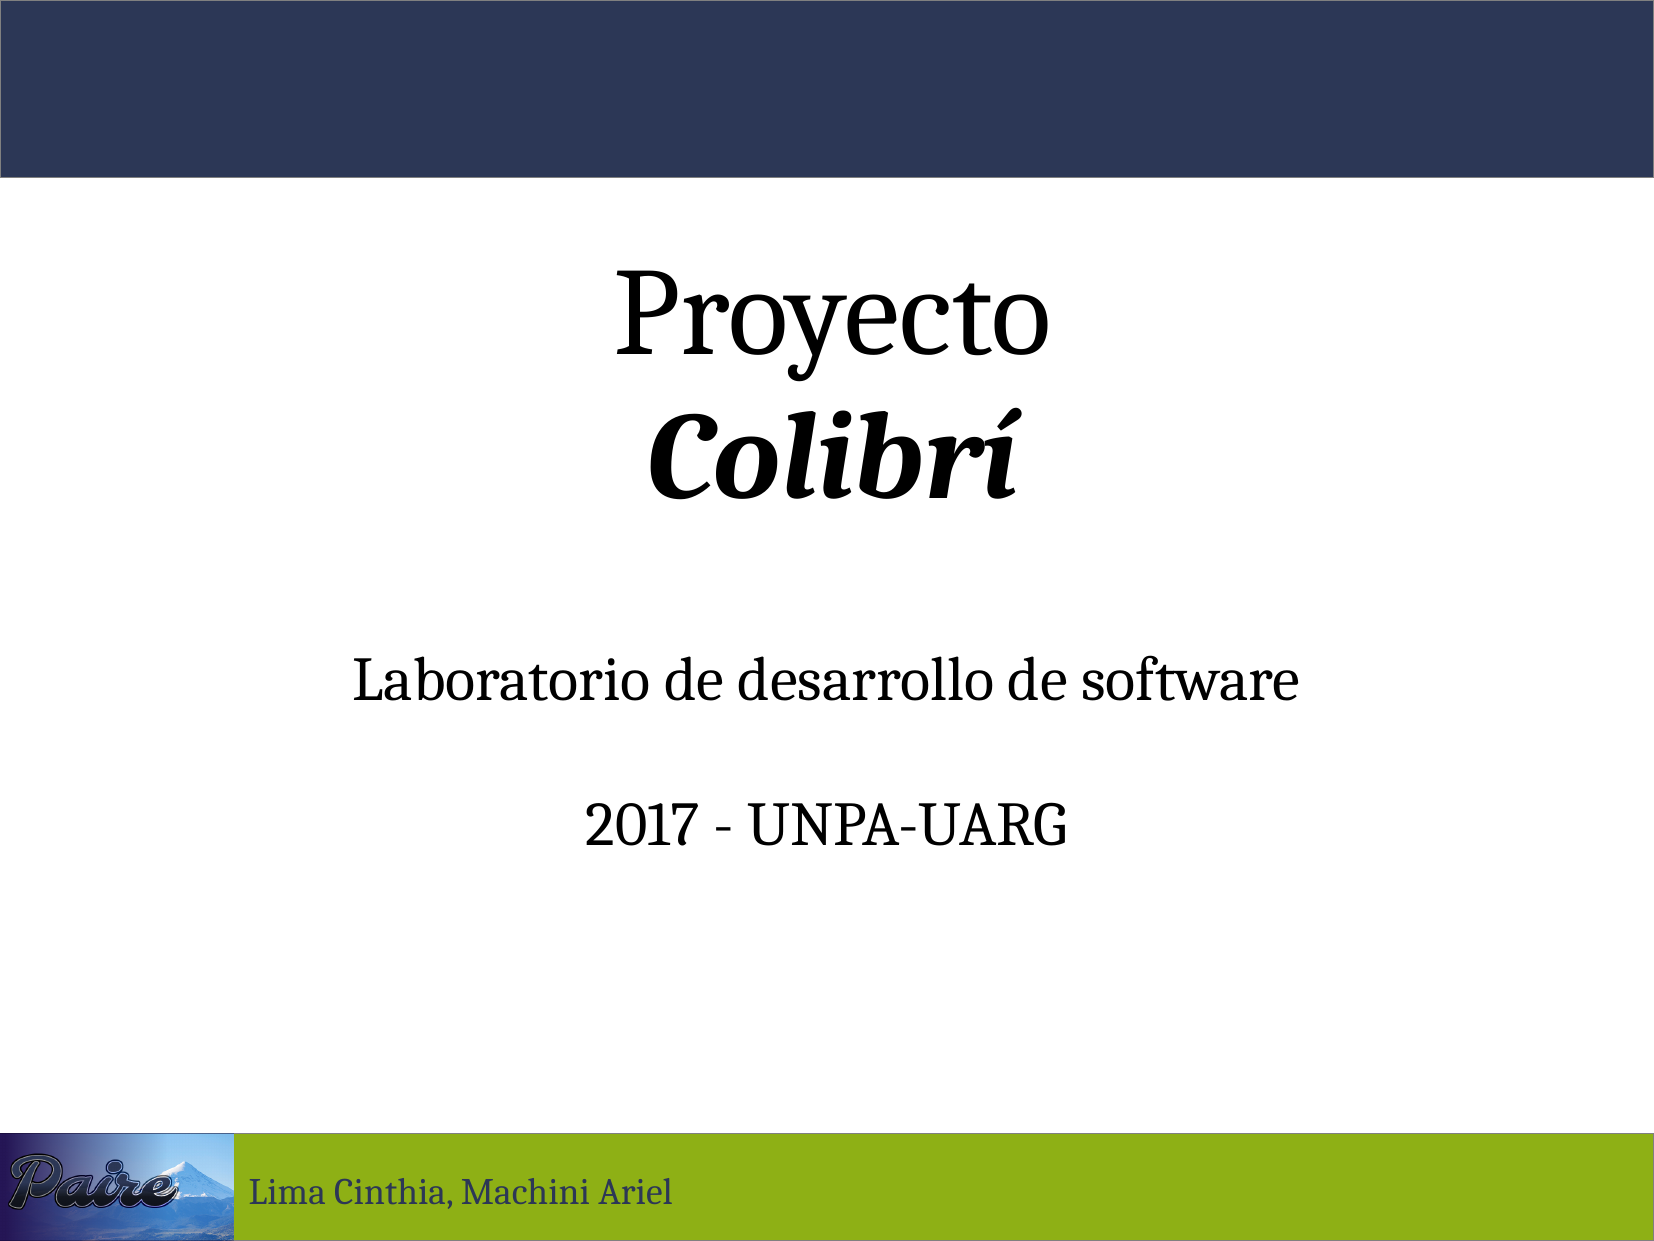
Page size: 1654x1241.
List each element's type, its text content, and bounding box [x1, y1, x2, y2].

text_box [0, 0, 1654, 178]
picture [0, 1133, 234, 1241]
text_box Proyecto Colibrí [354, 234, 1312, 637]
text_box [234, 1133, 1654, 1241]
text_box Lima Cinthia, Machini Ariel [234, 1163, 707, 1222]
text_box Laboratorio de desarrollo de software 2017 - UNPA-UARG [295, 637, 1359, 944]
